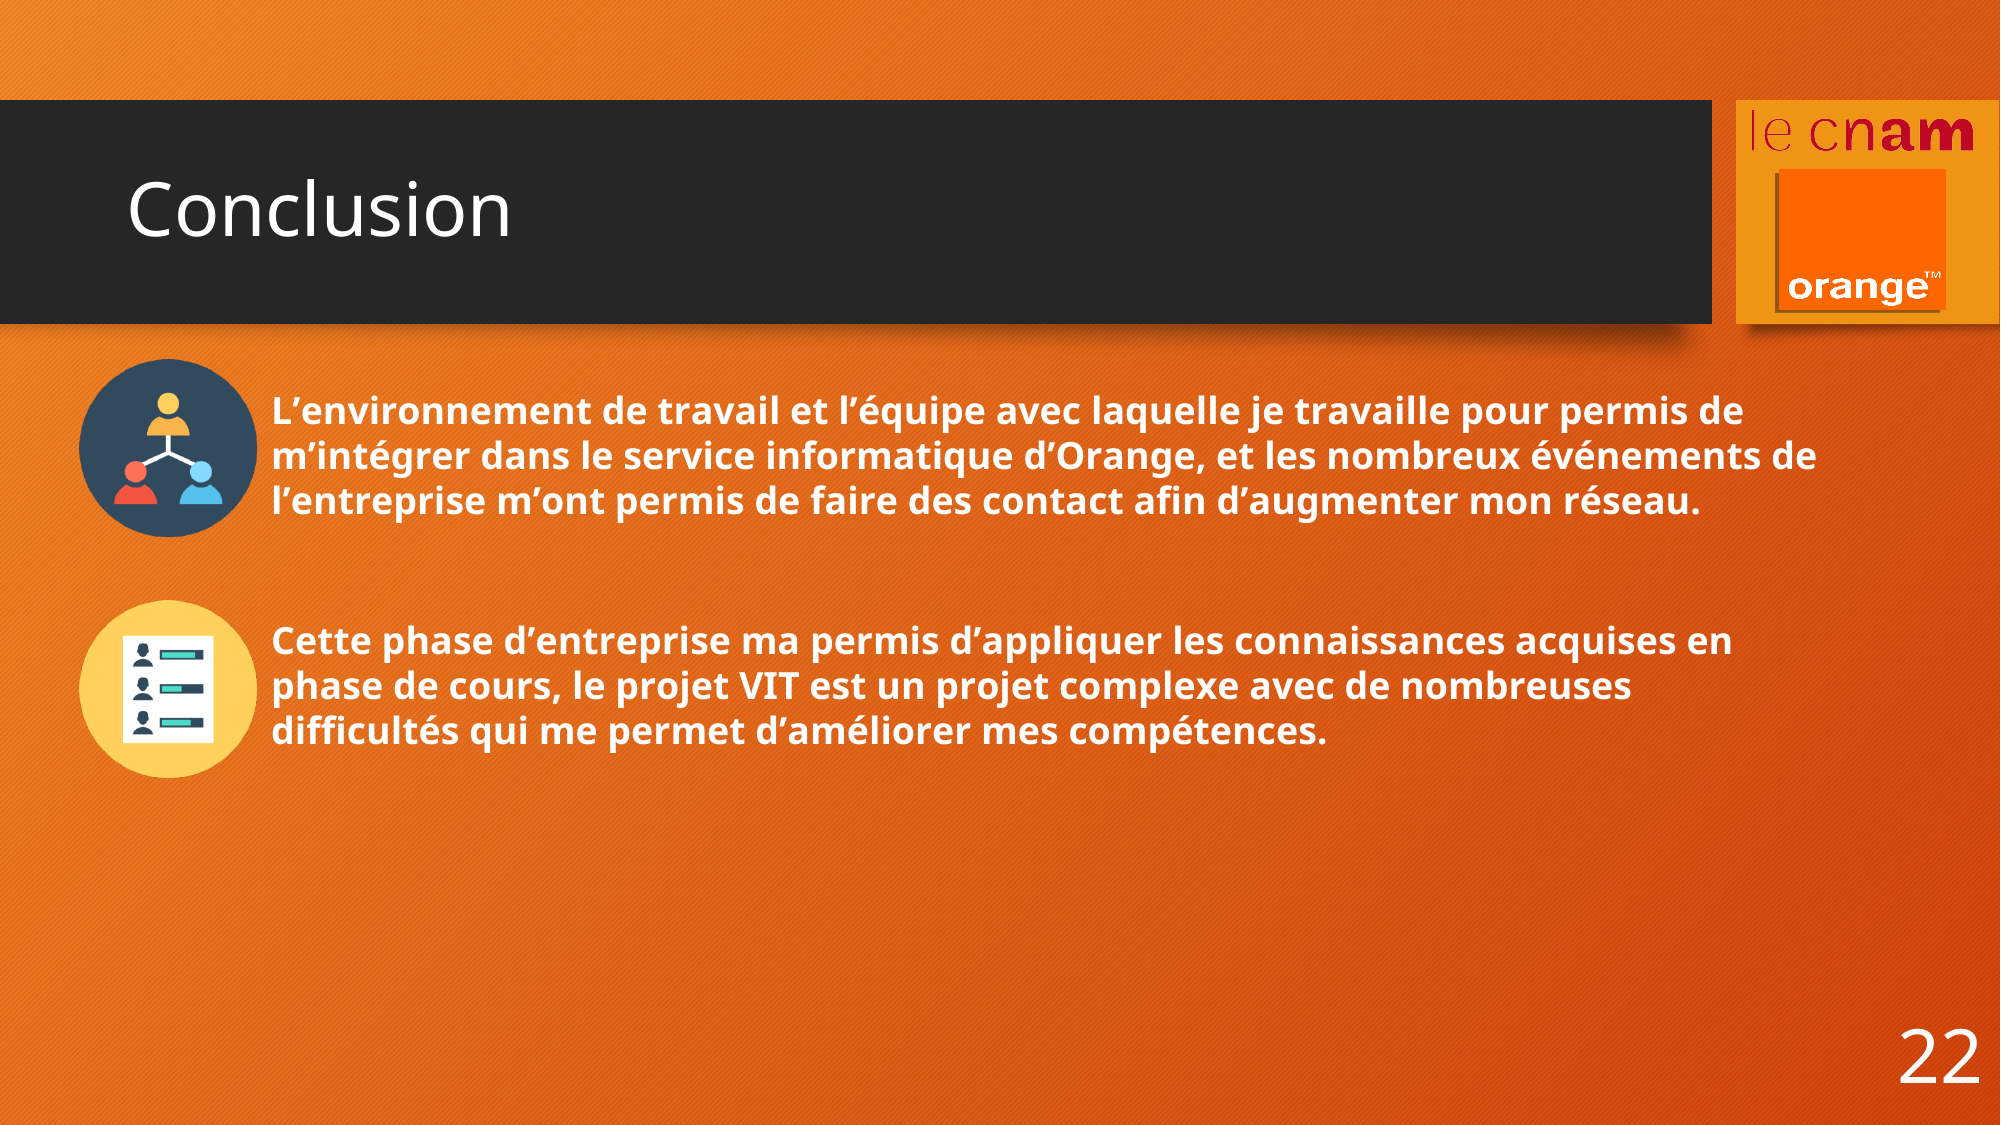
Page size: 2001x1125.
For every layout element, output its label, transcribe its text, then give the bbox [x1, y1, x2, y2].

title Conclusion [111, 123, 1689, 301]
picture [1779, 169, 1946, 310]
text_box <numéro> [1882, 970, 2000, 1125]
picture [1736, 323, 2000, 348]
text_box L’environnement de travail et l’équipe avec laquelle je travaille pour permis de m’intégrer dans le service informatique d’Orange, et les nombreux événements de l’entreprise m’ont permis de faire des contact afin d’augmenter mon réseau. [257, 379, 1901, 531]
picture [0, 323, 1713, 537]
picture [1752, 110, 1973, 151]
picture [79, 600, 257, 778]
text_box Cette phase d’entreprise ma permis d’appliquer les connaissances acquises en phase de cours, le projet VIT est un projet complexe avec de nombreuses difficultés qui me permet d’améliorer mes compétences. [257, 609, 1810, 761]
